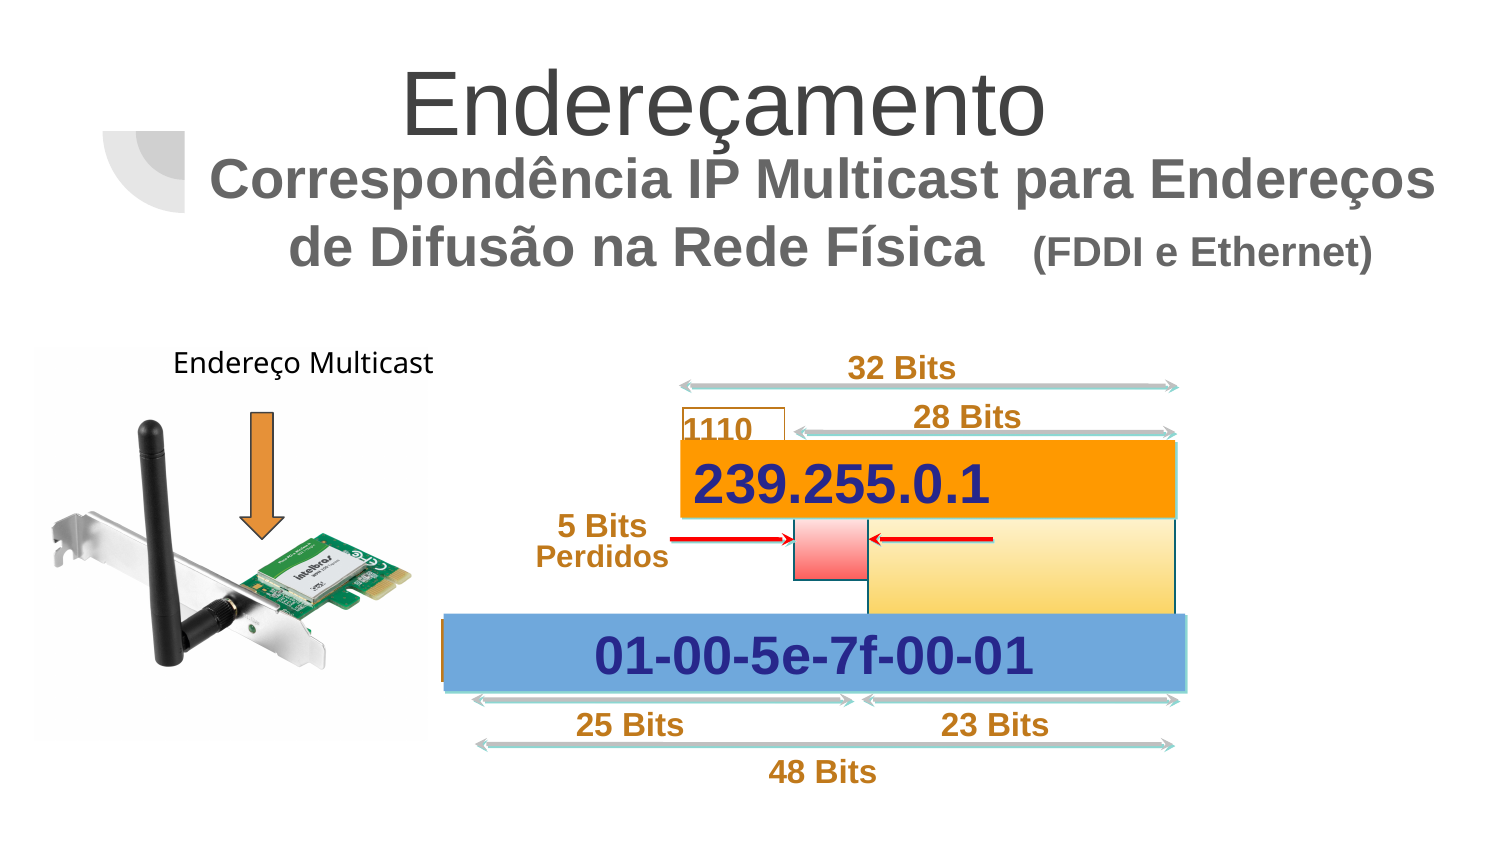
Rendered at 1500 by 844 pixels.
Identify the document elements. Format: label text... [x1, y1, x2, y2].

text_box 01-00-5e-7f-00-01 [443, 613, 1186, 692]
text_box 25 Bits [562, 696, 746, 742]
text_box 239.255.0.1 [680, 440, 1176, 518]
text_box 48 Bits [755, 743, 939, 790]
text_box 1110 [682, 408, 785, 440]
text_box 5 Bits Perdidos [488, 505, 717, 572]
text_box 1110 [740, 421, 747, 438]
title Endereçamento [99, 28, 1375, 169]
text_box [794, 518, 1176, 613]
text_box 32 Bits [834, 339, 1018, 385]
text_box Endereço Multicast [157, 329, 475, 376]
text_box Correspondência IP Multicast para Endereços de Difusão na Rede Física (FDDI e Ethernet) [194, 146, 1452, 273]
text_box 23 Bits [927, 696, 1111, 742]
picture [34, 347, 428, 741]
text_box 28 Bits [899, 388, 1083, 434]
text_box [239, 412, 285, 540]
